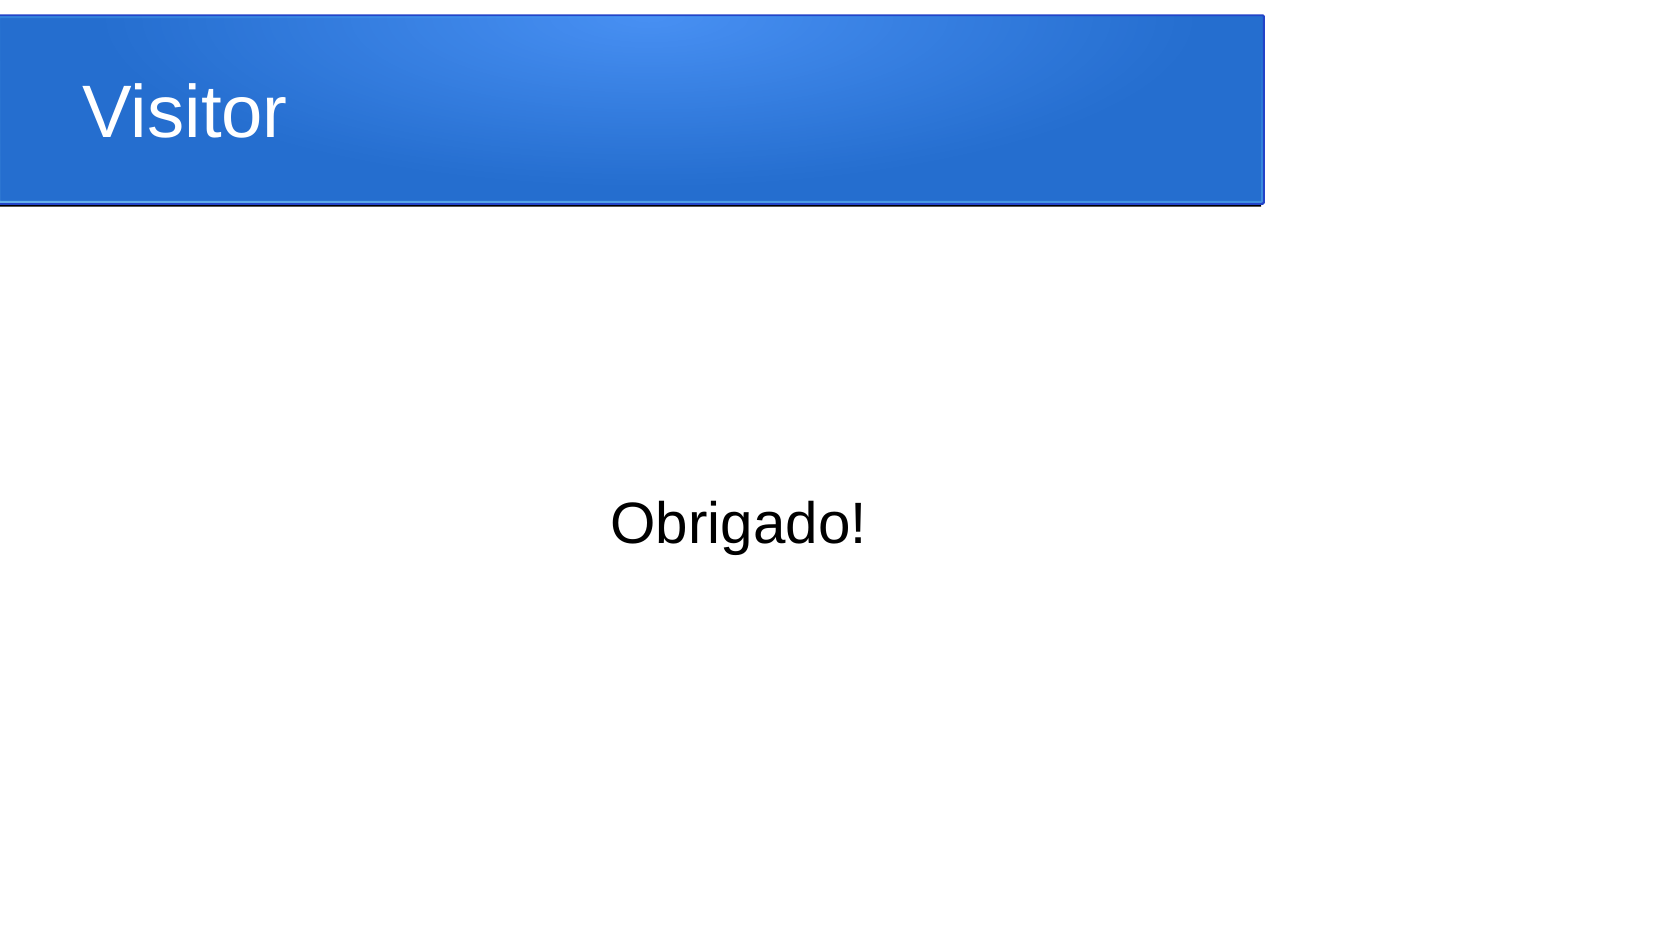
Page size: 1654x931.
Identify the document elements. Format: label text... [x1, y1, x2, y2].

subtitle Obrigado! [82, 222, 1396, 901]
title Visitor [82, 35, 1235, 189]
